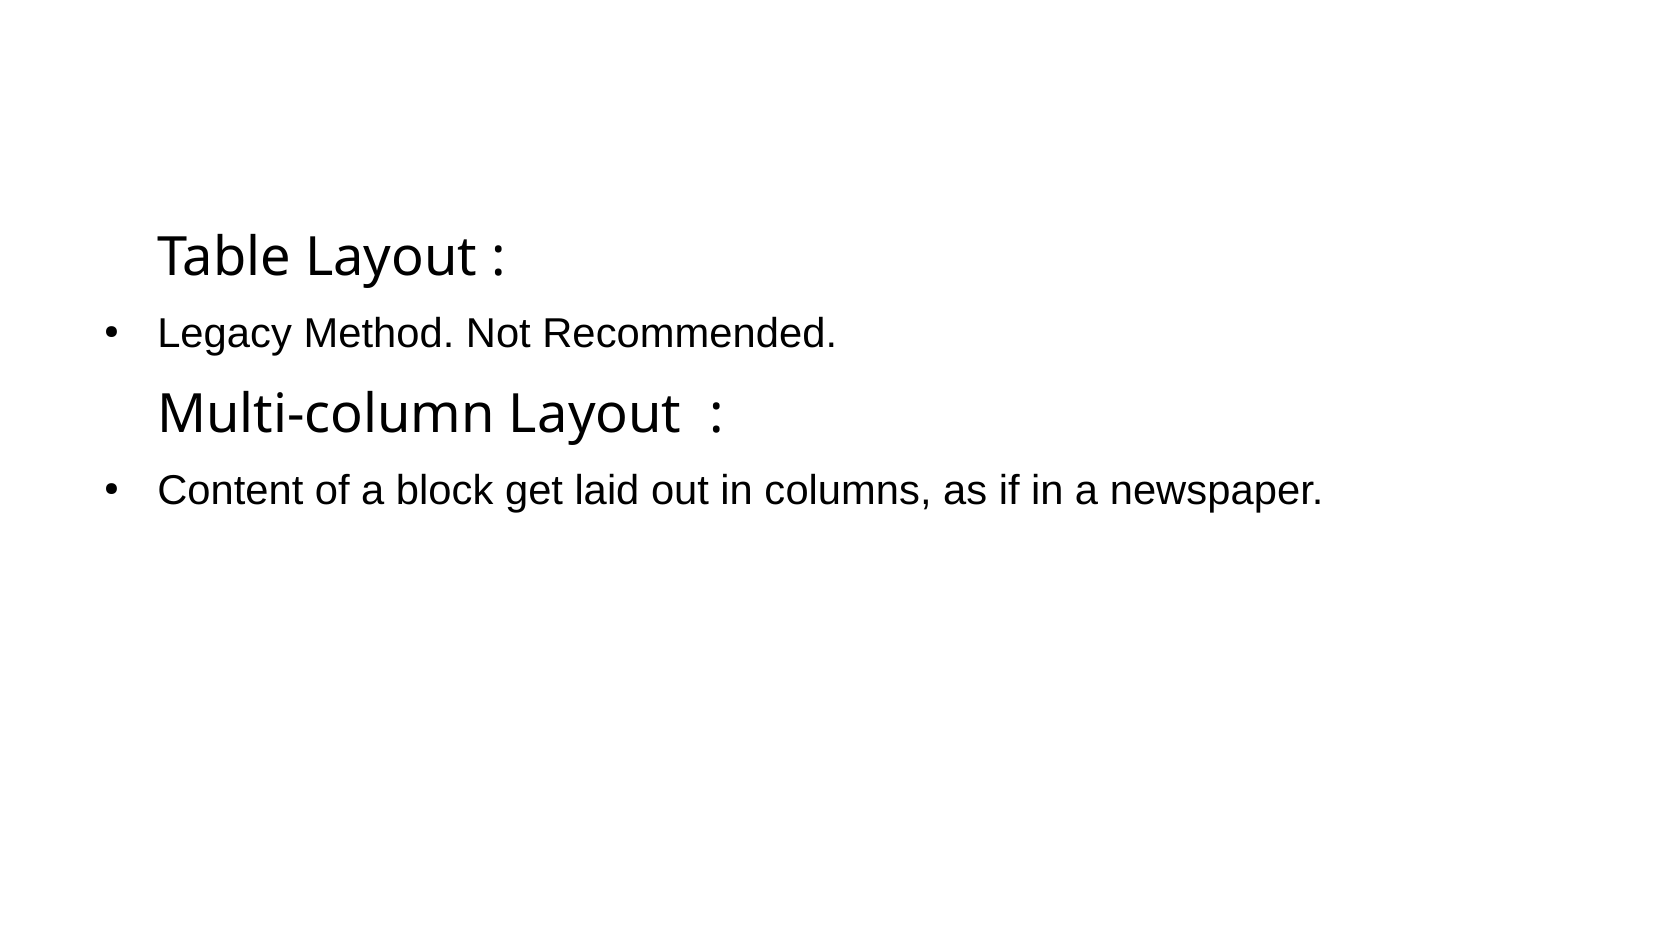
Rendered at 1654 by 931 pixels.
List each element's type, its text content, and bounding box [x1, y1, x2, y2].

list Table Layout : Legacy Method. Not Recommended. Multi-column Layout : Content of a block get laid out in columns, as if in a newspaper. [86, 217, 1575, 757]
